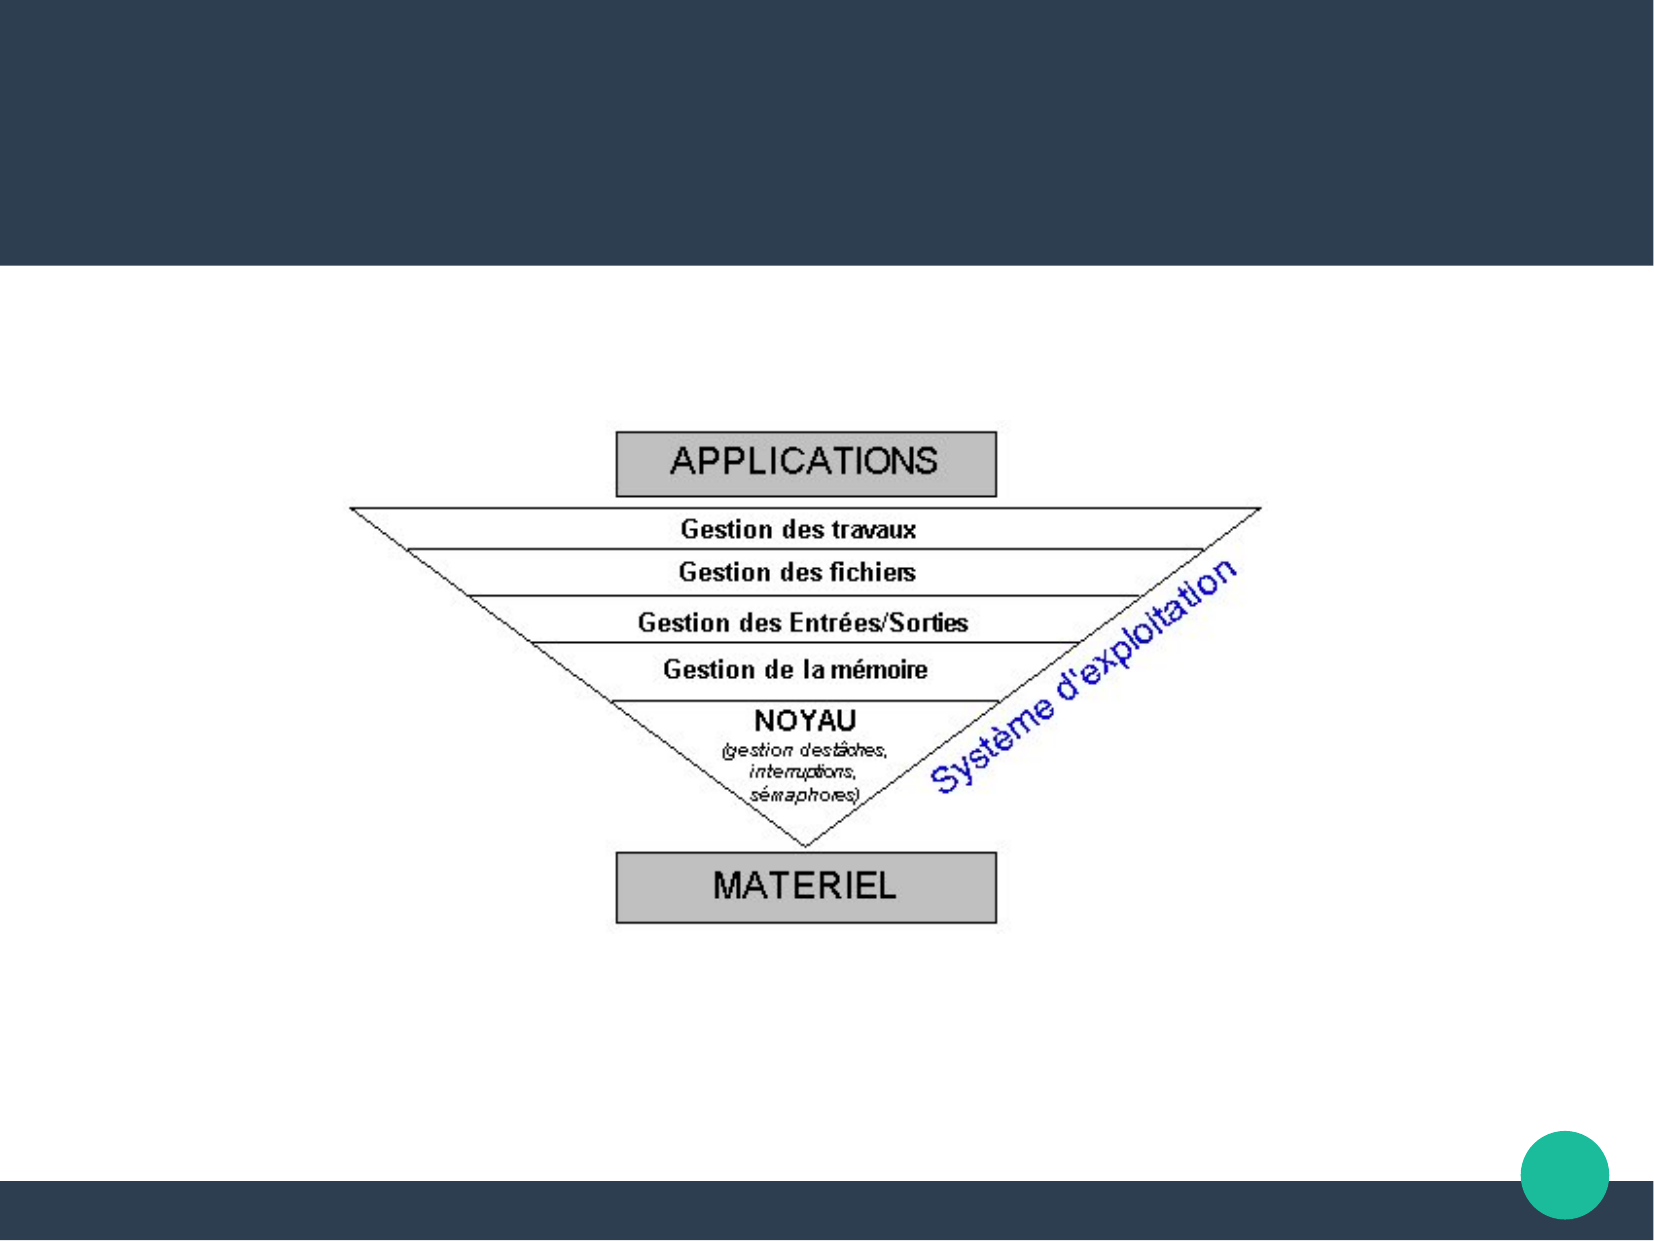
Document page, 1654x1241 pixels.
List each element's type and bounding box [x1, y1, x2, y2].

picture [342, 420, 1268, 934]
